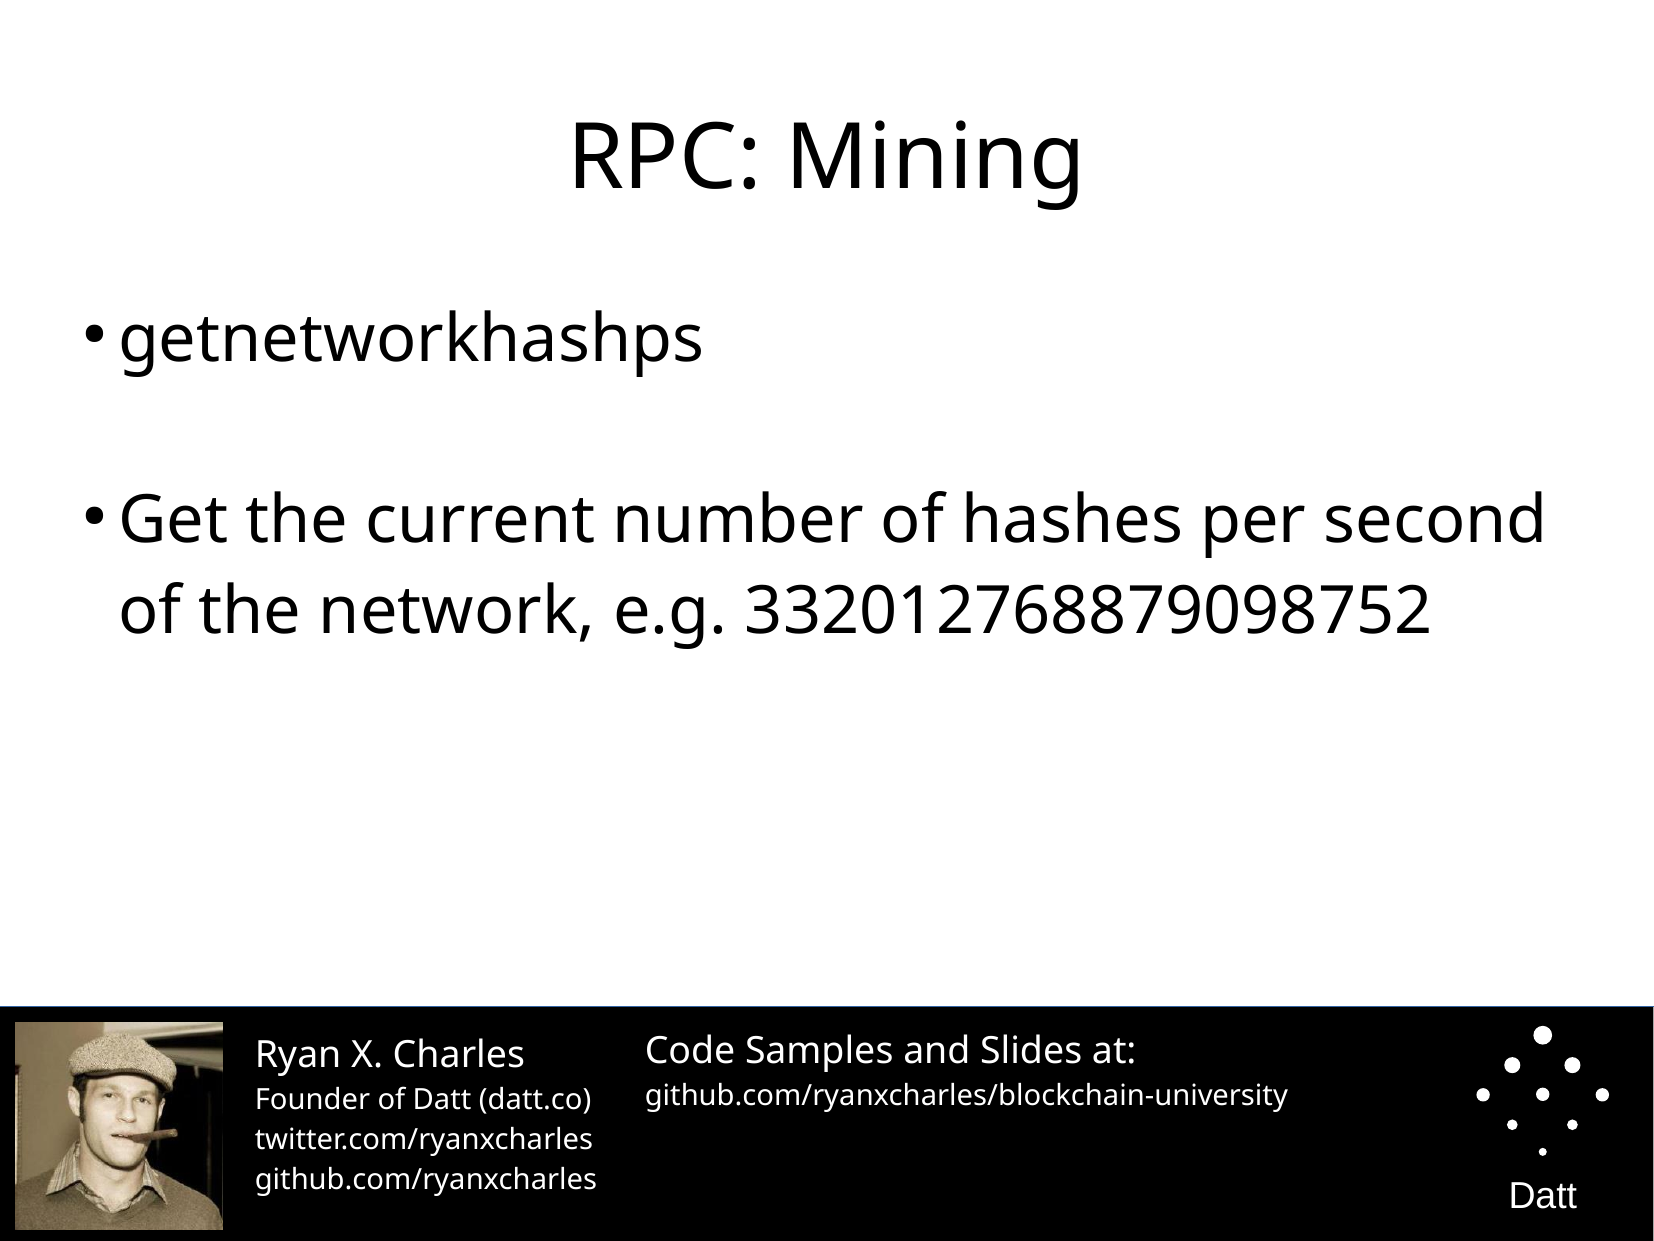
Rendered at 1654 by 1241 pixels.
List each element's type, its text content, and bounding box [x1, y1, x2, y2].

picture [1475, 1023, 1611, 1159]
text_box Code Samples and Slides at: github.com/ryanxcharles/blockchain-university [630, 1015, 1403, 1156]
text_box Datt [1452, 1167, 1633, 1241]
picture [15, 1022, 223, 1231]
text_box [0, 1006, 1654, 1241]
subtitle getnetworkhashps Get the current number of hashes per second of the network, e.g. 332012768879098752 [82, 290, 1571, 1006]
title RPC: Mining [82, 49, 1571, 257]
text_box Ryan X. Charles Founder of Datt (datt.co) twitter.com/ryanxcharles github.com/ryanxcharles [240, 1020, 976, 1241]
